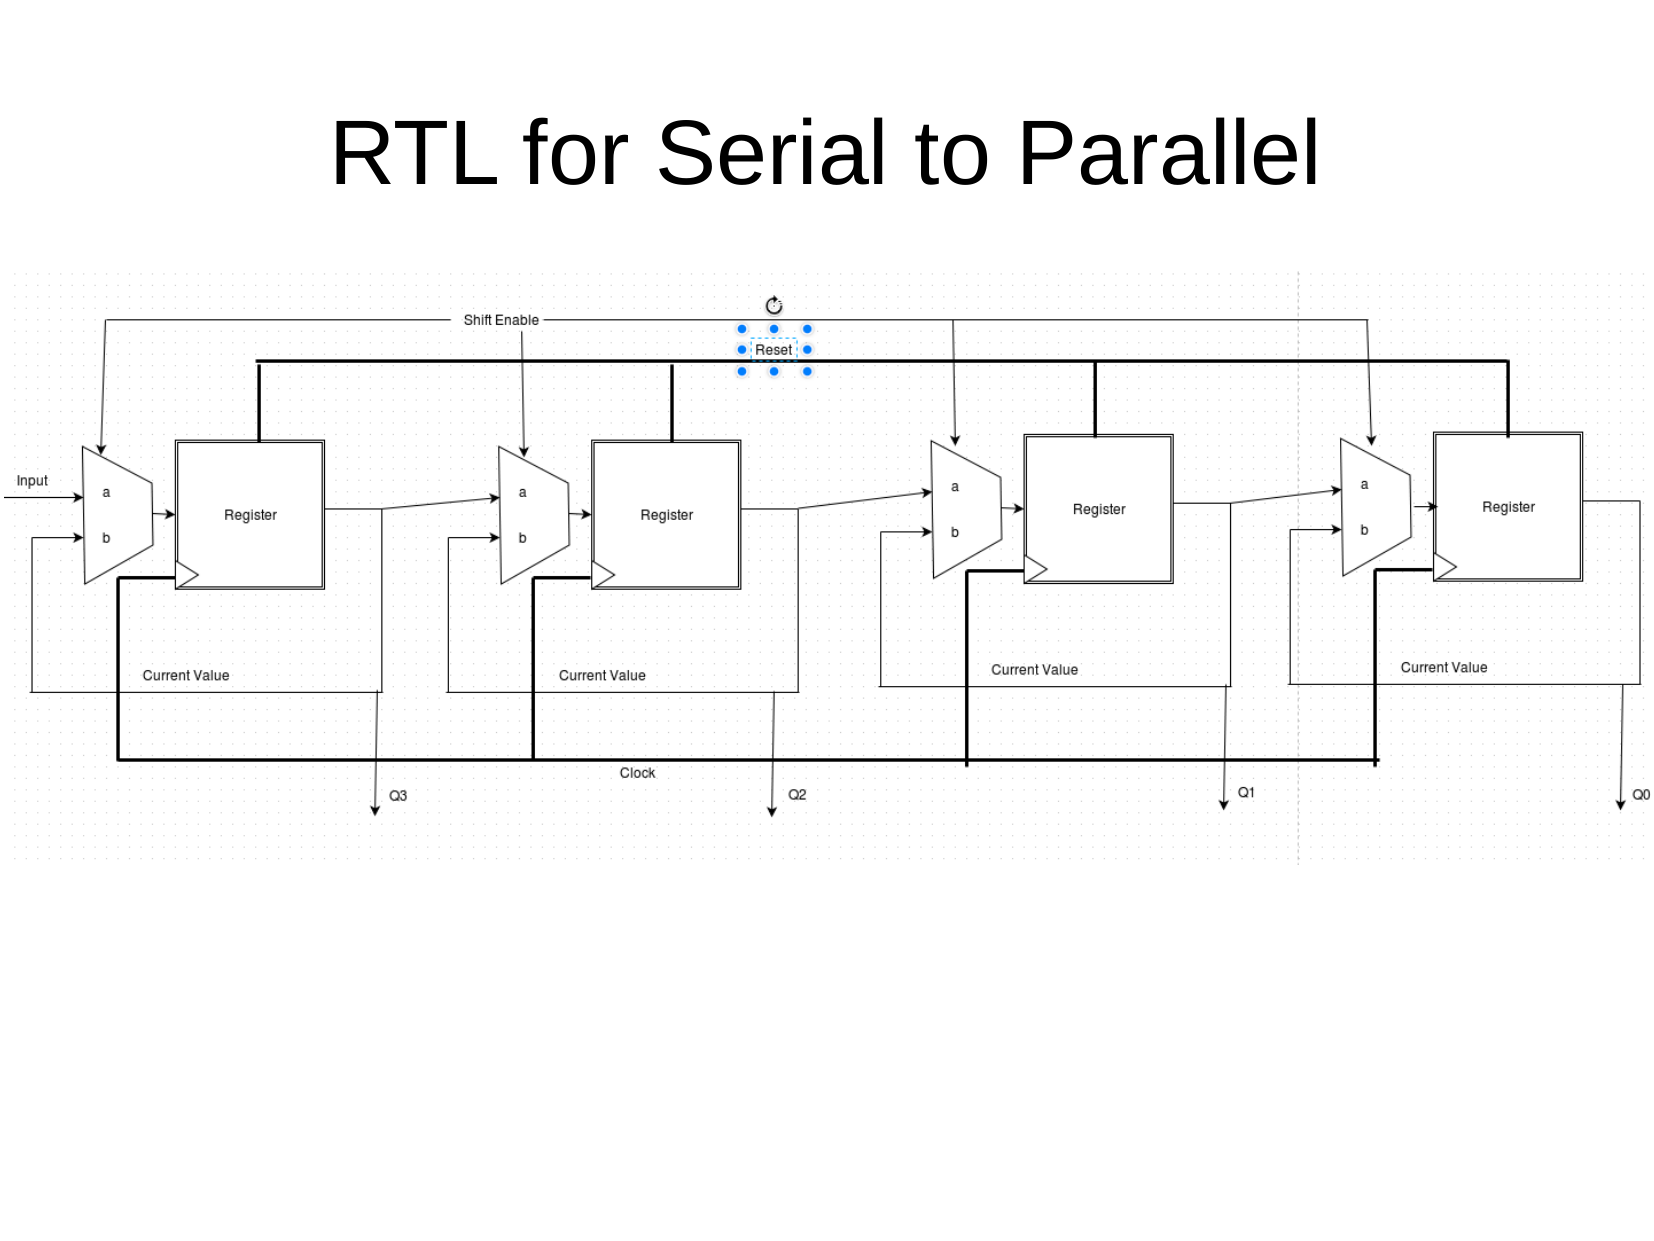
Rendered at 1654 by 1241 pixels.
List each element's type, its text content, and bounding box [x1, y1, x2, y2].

title RTL for Serial to Parallel [82, 49, 1571, 257]
picture [4, 270, 1654, 865]
